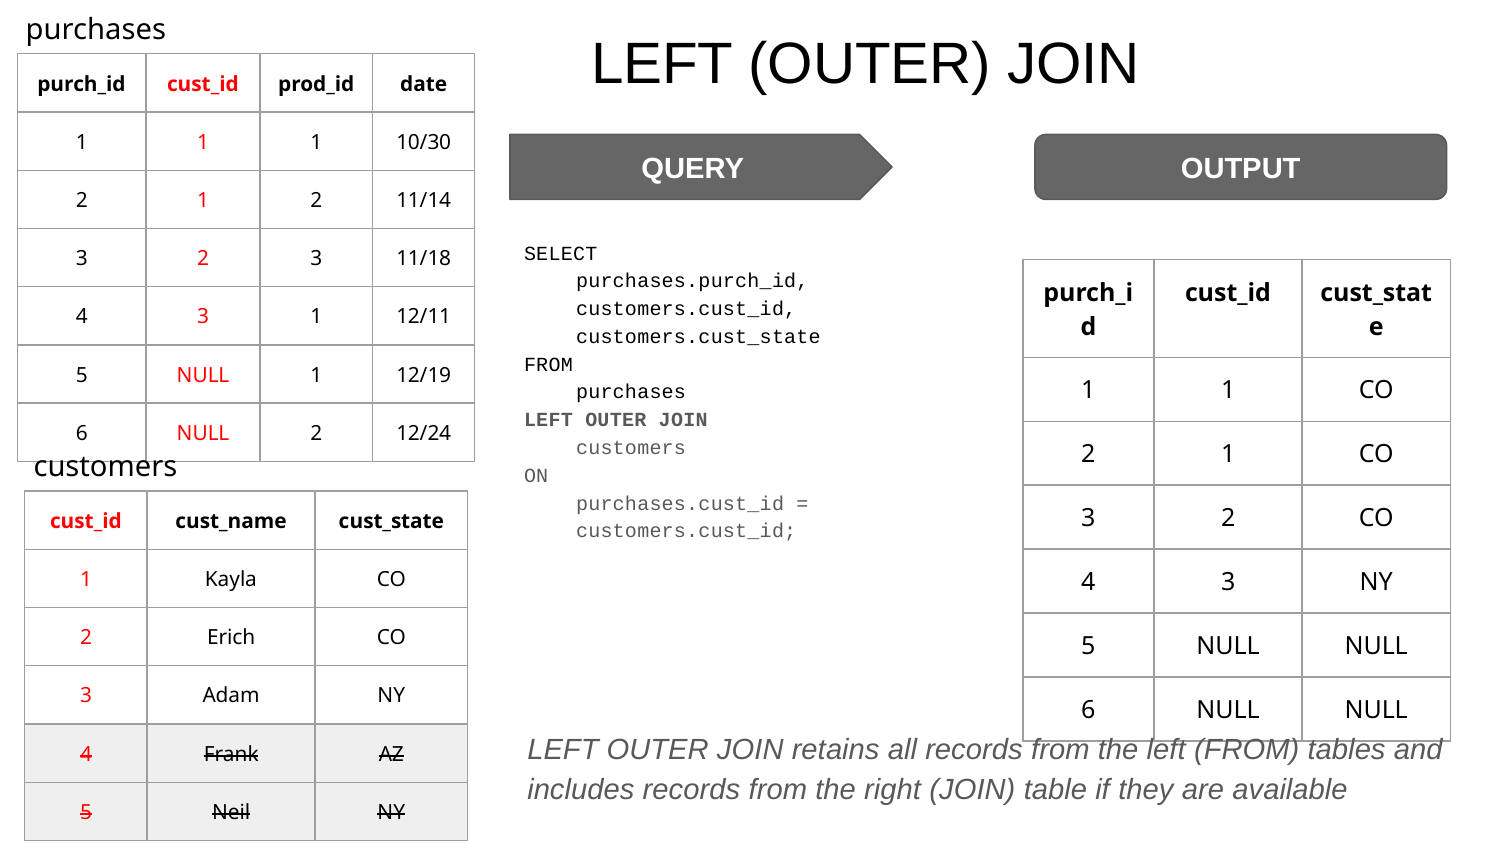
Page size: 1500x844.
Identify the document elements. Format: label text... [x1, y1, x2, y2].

table_cell 12/24 [373, 404, 474, 461]
text_box customers [18, 432, 255, 498]
table_header cust_state [1303, 260, 1450, 357]
table_cell 4 [25, 725, 146, 782]
table_header cust_id [25, 498, 146, 549]
list SELECT purchases.purch_id, customers.cust_id, customers.cust_state FROM purchases LEFT OUTER JOIN customers ON purchases.cust_id = customers.cust_id; [509, 221, 1032, 559]
table_header date [373, 54, 474, 111]
table_cell Kayla [148, 550, 314, 607]
table_cell 1 [147, 171, 259, 228]
table_cell 6 [1024, 678, 1153, 709]
table_cell 4 [1024, 550, 1153, 612]
table_cell 3 [261, 229, 372, 286]
table_cell NY [316, 666, 467, 723]
table_cell 5 [25, 783, 146, 840]
table_cell NULL [1155, 678, 1301, 709]
table_cell CO [316, 608, 467, 665]
table_cell 1 [1024, 358, 1153, 421]
table_cell NULL [1303, 614, 1450, 676]
table_cell NULL [1303, 678, 1450, 709]
text_box purchases [10, 0, 247, 60]
table_cell 1 [18, 113, 145, 170]
table_cell 4 [18, 287, 145, 344]
table_cell 2 [18, 171, 145, 228]
table_cell CO [1303, 486, 1450, 548]
table_cell NY [316, 783, 467, 840]
table_cell NULL [1155, 614, 1301, 676]
table_cell Neil [148, 783, 314, 840]
text_box QUERY [509, 134, 893, 200]
text_box OUTPUT [1034, 134, 1447, 200]
table_cell CO [1303, 358, 1450, 421]
table_cell Adam [148, 666, 314, 723]
table_cell 6 [18, 404, 145, 432]
table_cell 1 [1155, 422, 1301, 484]
table_header purch_id [18, 60, 145, 111]
table_header cust_id [1155, 260, 1301, 357]
table_cell 2 [261, 404, 372, 461]
table_cell 12/11 [373, 287, 474, 344]
table_cell 2 [25, 608, 146, 665]
table_header cust_id [147, 54, 259, 111]
table_cell 2 [1024, 422, 1153, 484]
table_cell 3 [1024, 486, 1153, 548]
table_cell 3 [147, 287, 259, 344]
table_cell CO [1303, 422, 1450, 484]
list LEFT OUTER JOIN retains all records from the left (FROM) tables and includes records from the right (JOIN) table if they are available [512, 709, 1491, 821]
table_cell 1 [25, 550, 146, 607]
table_cell 3 [18, 229, 145, 286]
table_header prod_id [261, 54, 372, 111]
table_cell 2 [261, 171, 372, 228]
table_cell 5 [1024, 614, 1153, 676]
table_cell CO [316, 550, 467, 607]
table_cell AZ [316, 725, 467, 782]
table_cell 1 [1155, 358, 1301, 421]
table_cell 1 [147, 113, 259, 170]
table_cell 10/30 [373, 113, 474, 170]
table_cell 11/14 [373, 171, 474, 228]
table_header purch_id [1024, 260, 1153, 357]
table_cell 1 [261, 346, 372, 402]
table_cell 3 [25, 666, 146, 723]
title LEFT (OUTER) JOIN [576, 10, 1215, 113]
table_cell 3 [1155, 550, 1301, 612]
table_header cust_state [316, 492, 467, 549]
table_header cust_name [148, 492, 314, 549]
table_cell 2 [1155, 486, 1301, 548]
table_cell 12/19 [373, 346, 474, 402]
table_cell 2 [147, 229, 259, 286]
table_cell Frank [148, 725, 314, 782]
table_cell NULL [147, 404, 259, 461]
table_cell NY [1303, 550, 1450, 612]
table_cell NULL [147, 346, 259, 402]
table_cell 1 [261, 113, 372, 170]
table_cell 1 [261, 287, 372, 344]
table_cell Erich [148, 608, 314, 665]
table_cell 11/18 [373, 229, 474, 286]
table_cell 5 [18, 346, 145, 402]
